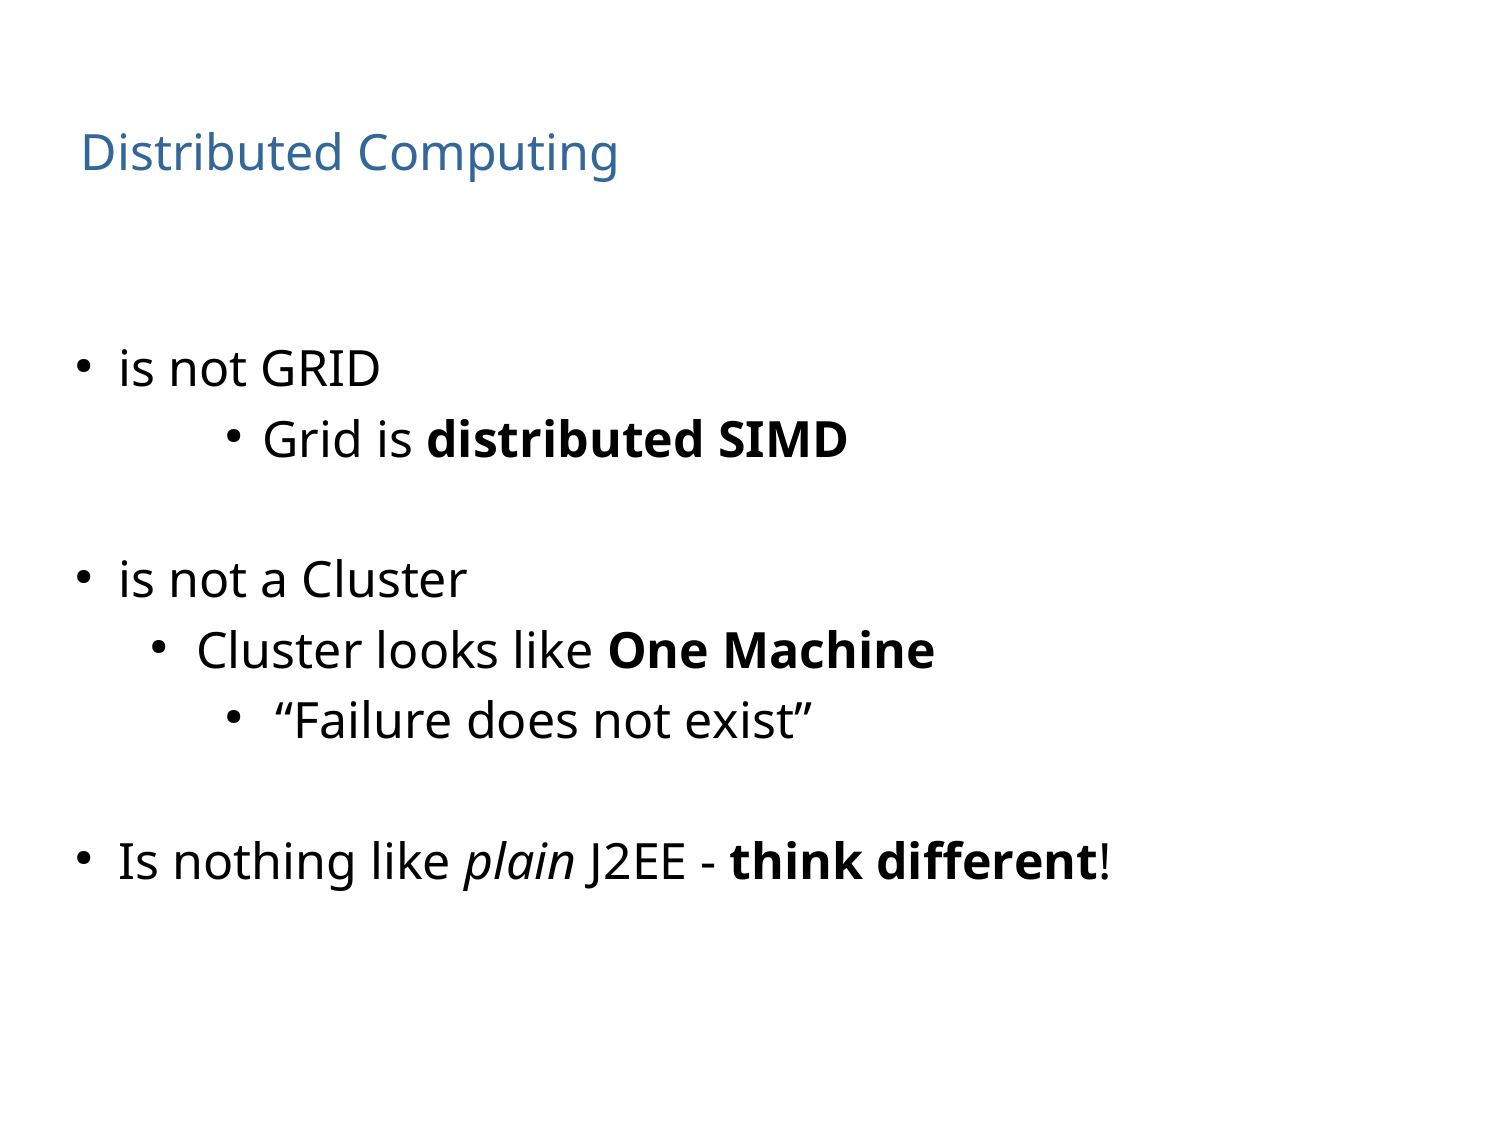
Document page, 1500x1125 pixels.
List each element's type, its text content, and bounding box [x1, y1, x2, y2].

title Distributed Computing [72, 73, 1423, 228]
subtitle is not GRID Grid is distributed SIMD is not a Cluster Cluster looks like One Machine “Failure does not exist” Is nothing like plain J2EE - think different! [74, 277, 1423, 1020]
